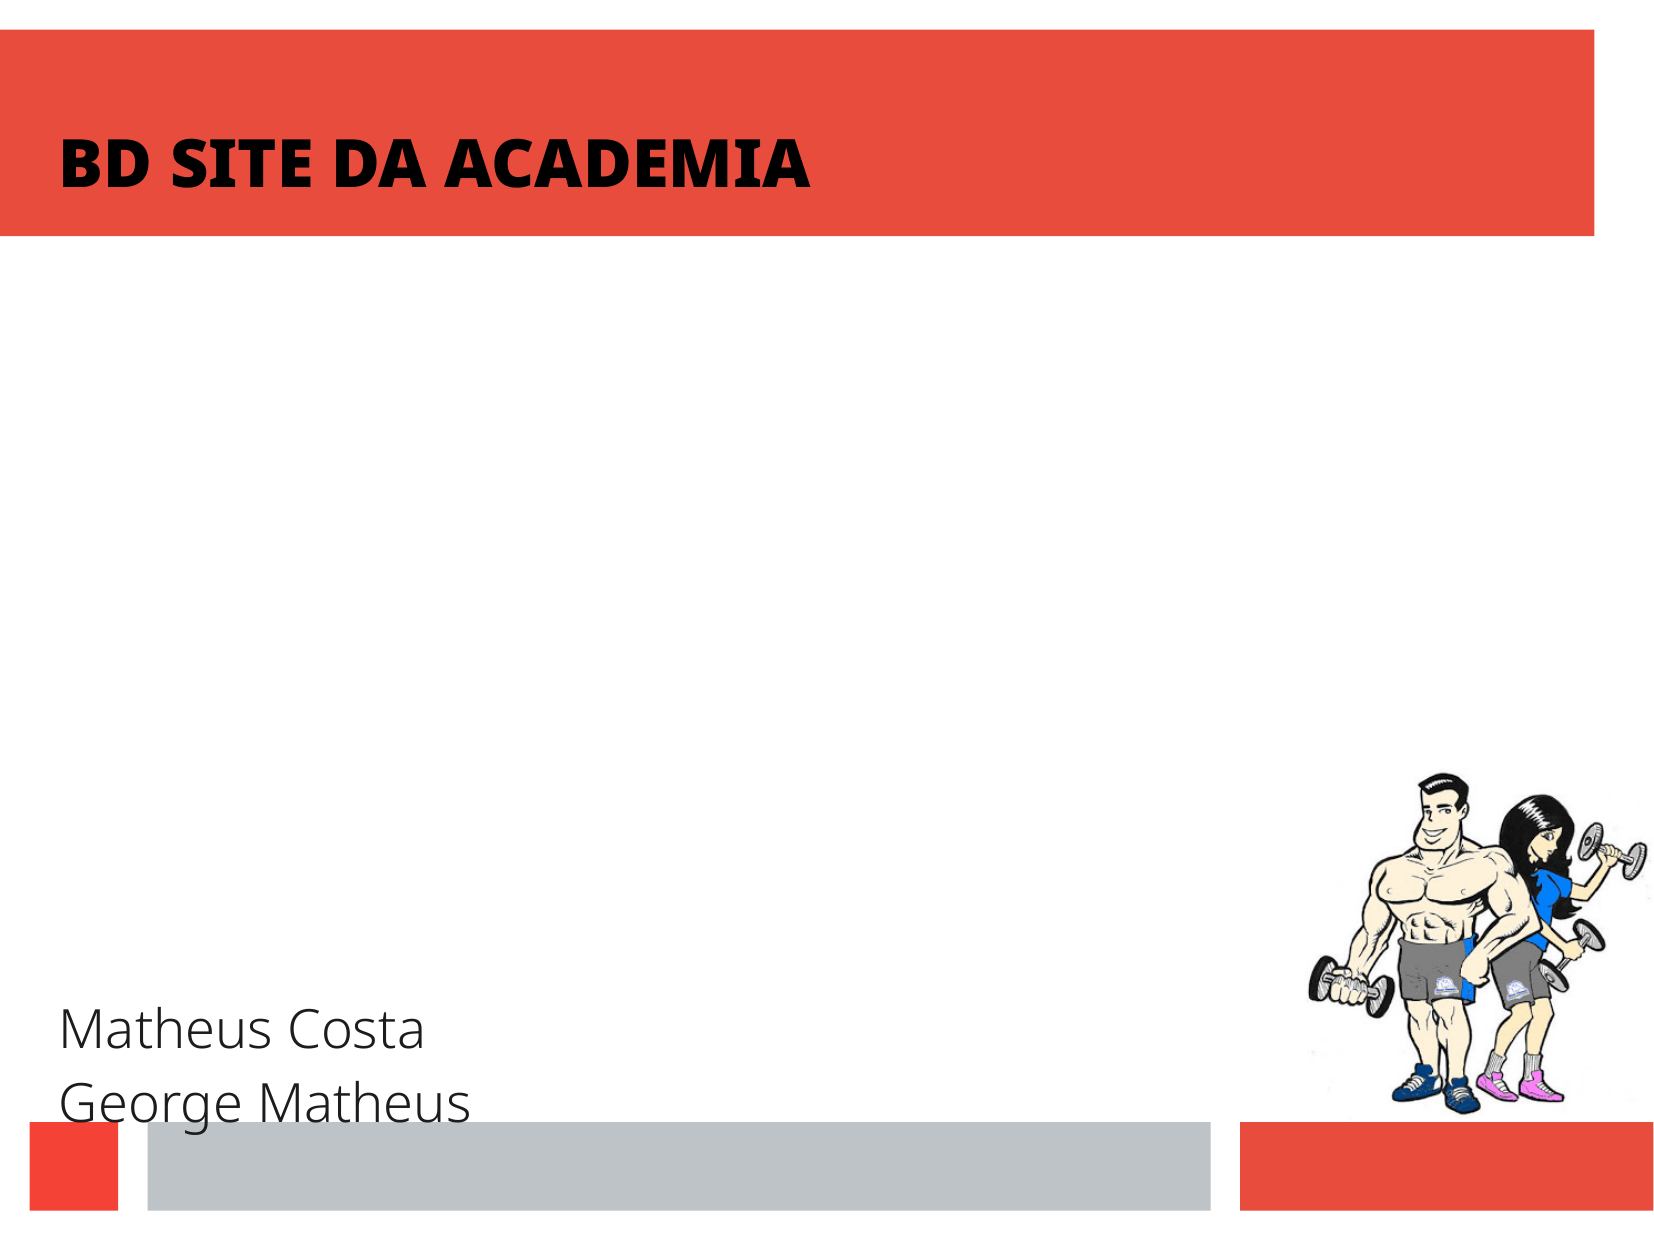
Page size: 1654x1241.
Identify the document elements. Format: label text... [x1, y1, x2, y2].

subtitle Matheus Costa George Matheus [59, 324, 1565, 1093]
picture [1299, 767, 1654, 1121]
title BD SITE DA ACADEMIA [59, 59, 1595, 207]
